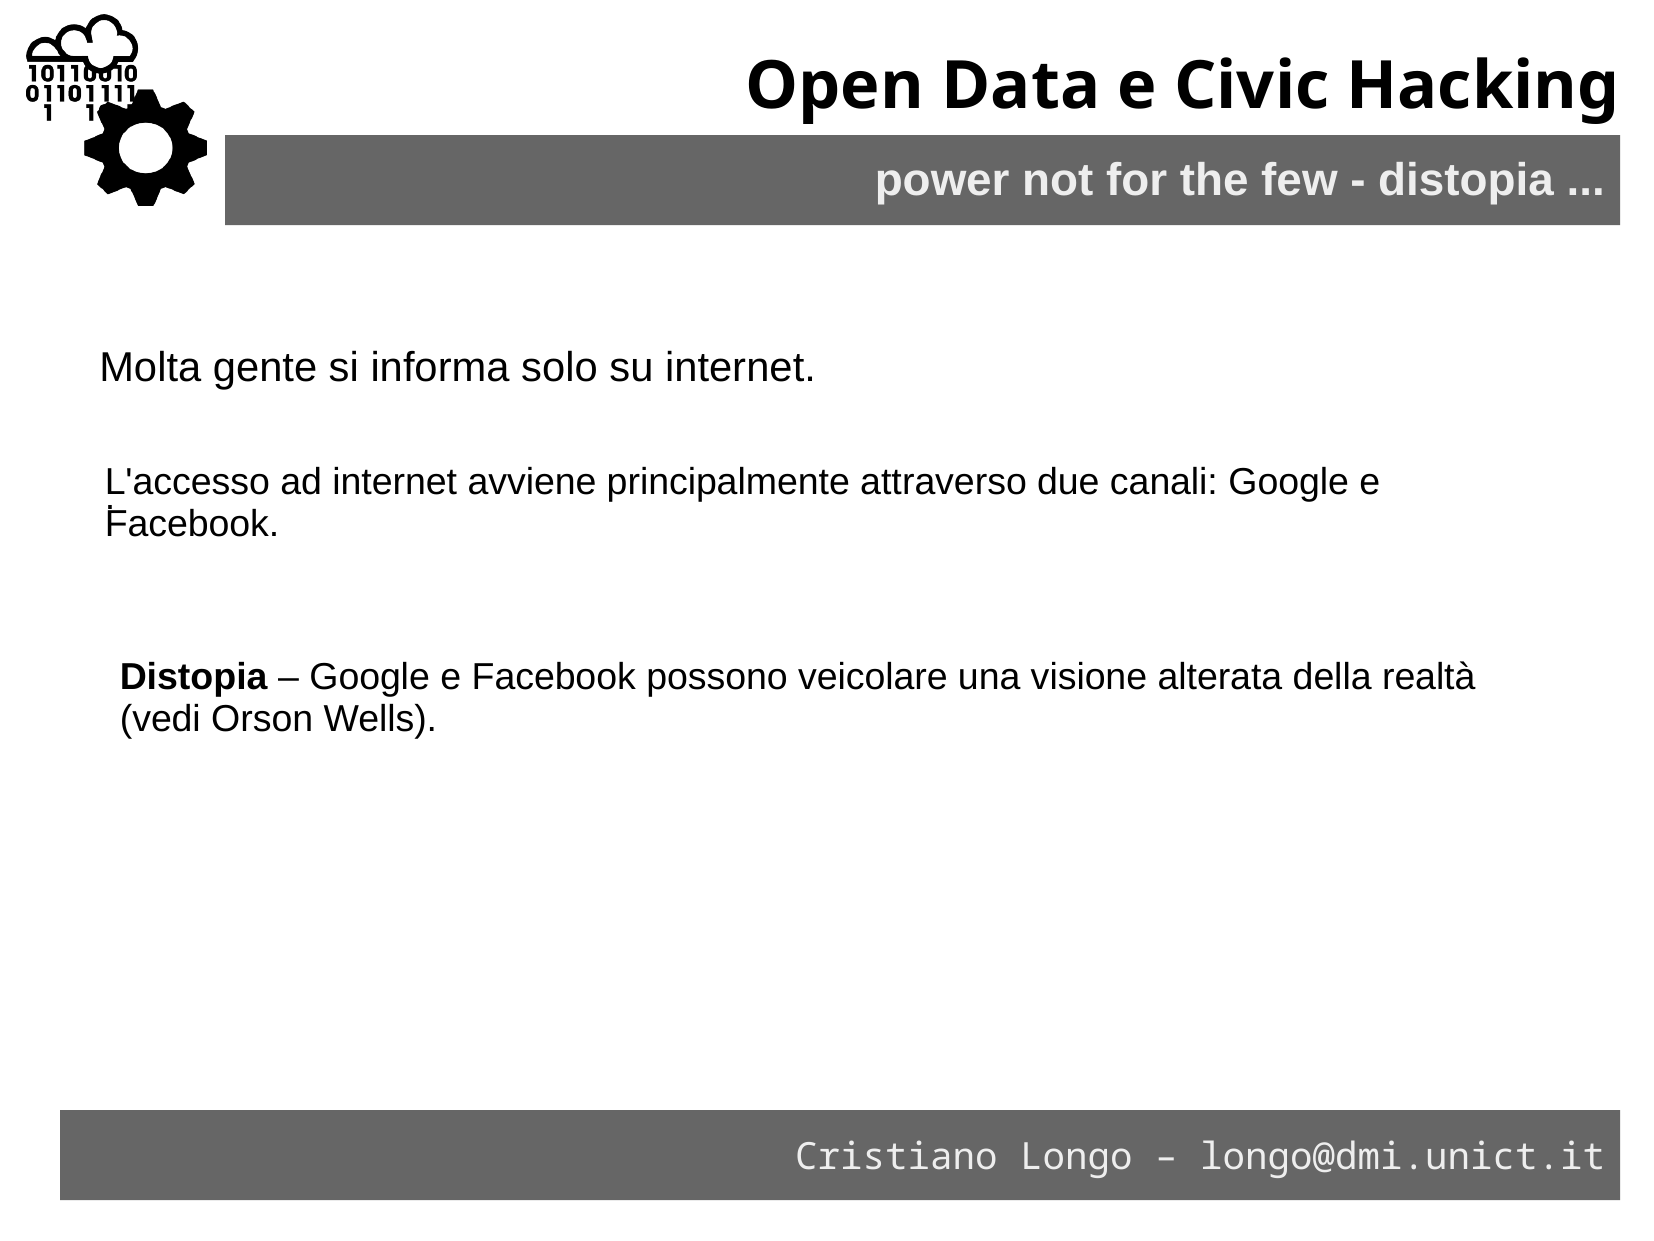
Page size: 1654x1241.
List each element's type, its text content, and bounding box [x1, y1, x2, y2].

text_box Distopia – Google e Facebook possono veicolare una visione alterata della realtà (vedi Orson Wells). [105, 648, 1561, 747]
text_box power not for the few - distopia ... [225, 135, 1621, 226]
text_box Molta gente si informa solo su internet. [84, 336, 1570, 439]
text_box Cristiano Longo – longo@dmi.unict.it [60, 1110, 1621, 1201]
picture [26, 14, 207, 206]
text_box Open Data e Civic Hacking [285, 30, 1636, 123]
text_box L'accesso ad internet avviene principalmente attraverso due canali: Google e Facebook. [90, 453, 1576, 552]
